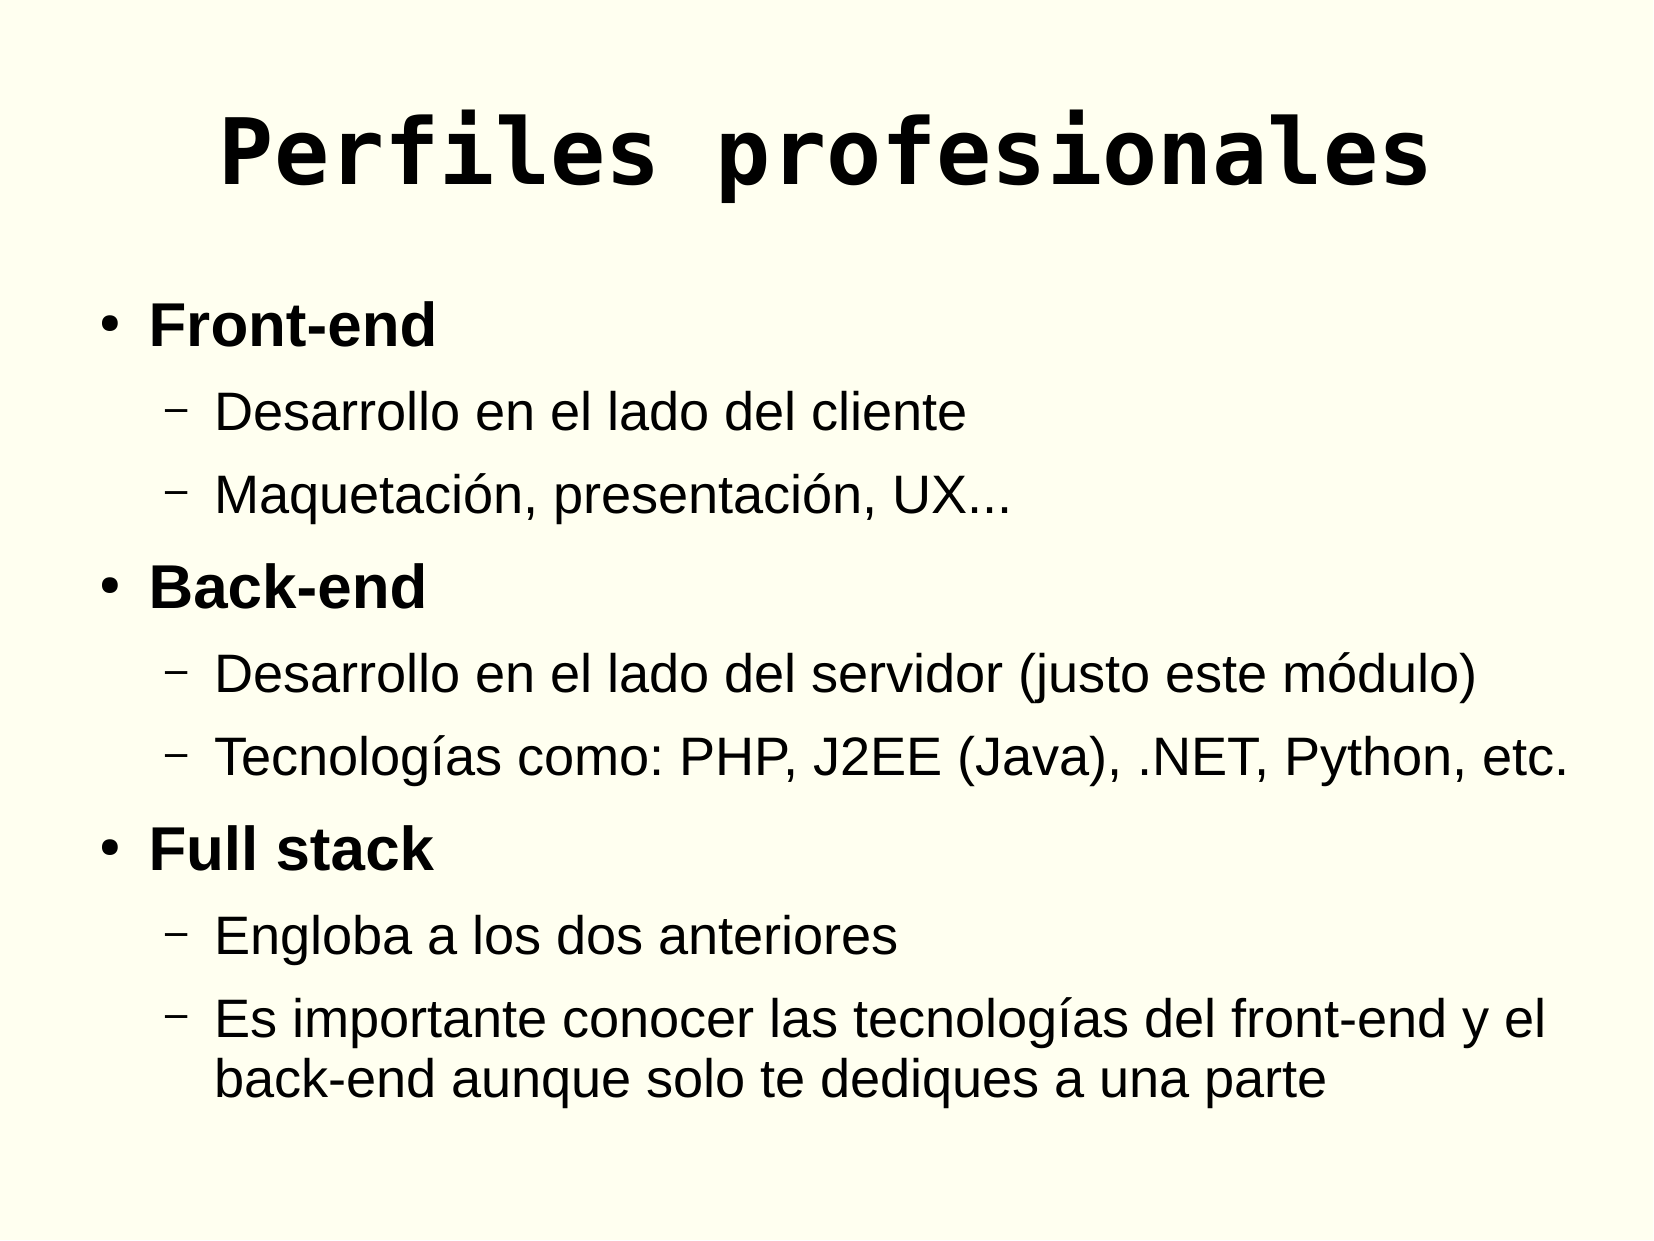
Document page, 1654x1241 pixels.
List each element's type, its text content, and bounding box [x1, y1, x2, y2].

list Front-end Desarrollo en el lado del cliente Maquetación, presentación, UX... Back-end Desarrollo en el lado del servidor (justo este módulo) Tecnologías como: PHP, J2EE (Java), .NET, Python, etc. Full stack Engloba a los dos anteriores Es importante conocer las tecnologías del front-end y el back-end aunque solo te dediques a una parte [82, 290, 1571, 1129]
title Perfiles profesionales [82, 49, 1571, 257]
